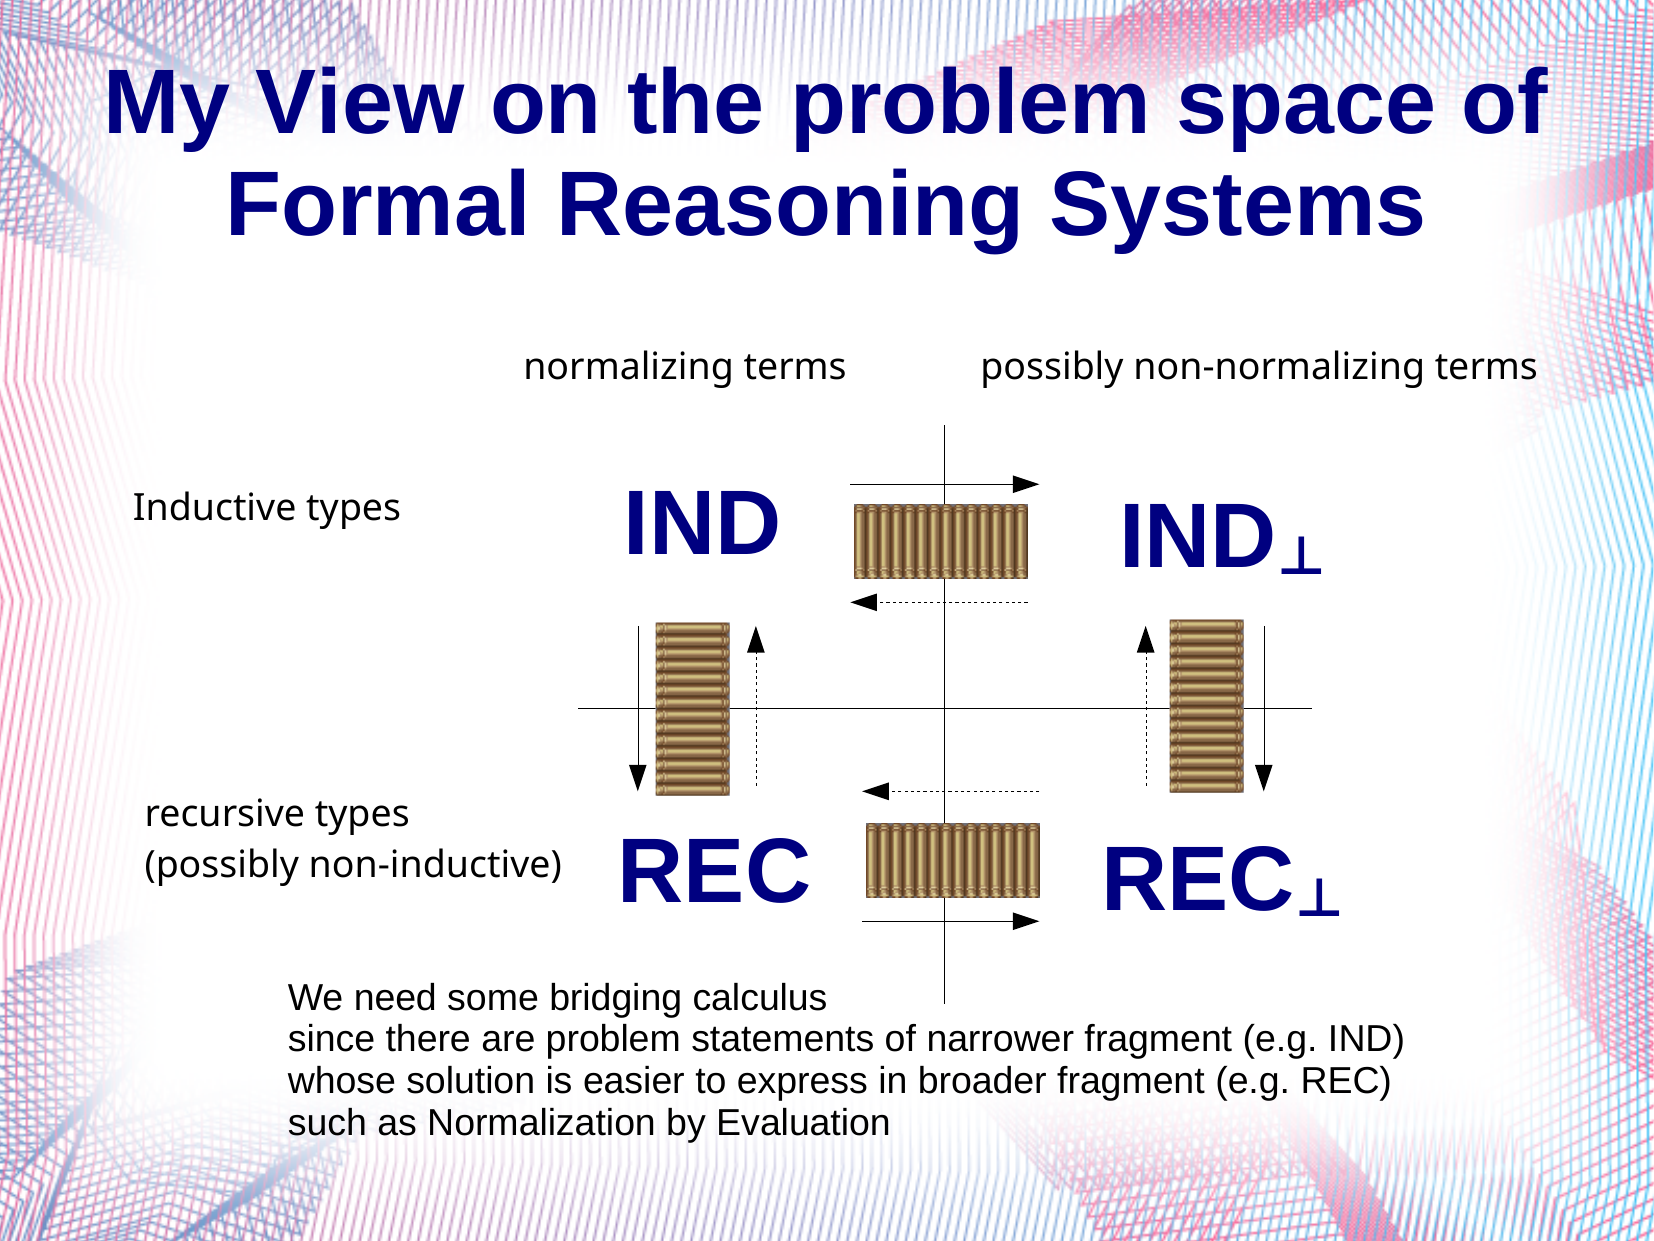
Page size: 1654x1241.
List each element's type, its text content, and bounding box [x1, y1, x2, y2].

text_box normalizing terms [508, 331, 851, 390]
text_box Inductive types [118, 473, 406, 532]
text_box We need some bridging calculus since there are problem statements of narrower fragment (e.g. IND) whose solution is easier to express in broader fragment (e.g. REC) such as Normalization by Evaluation [273, 968, 1421, 1152]
title IND⊥ [1074, 469, 1371, 603]
text_box recursive types (possibly non-inductive) [129, 779, 572, 881]
title REC⊥ [1074, 812, 1371, 945]
title REC [602, 808, 827, 934]
picture [0, 0, 1654, 1241]
title IND [590, 460, 815, 586]
title My View on the problem space of Formal Reasoning Systems [82, 49, 1571, 257]
text_box possibly non-normalizing terms [965, 331, 1536, 390]
